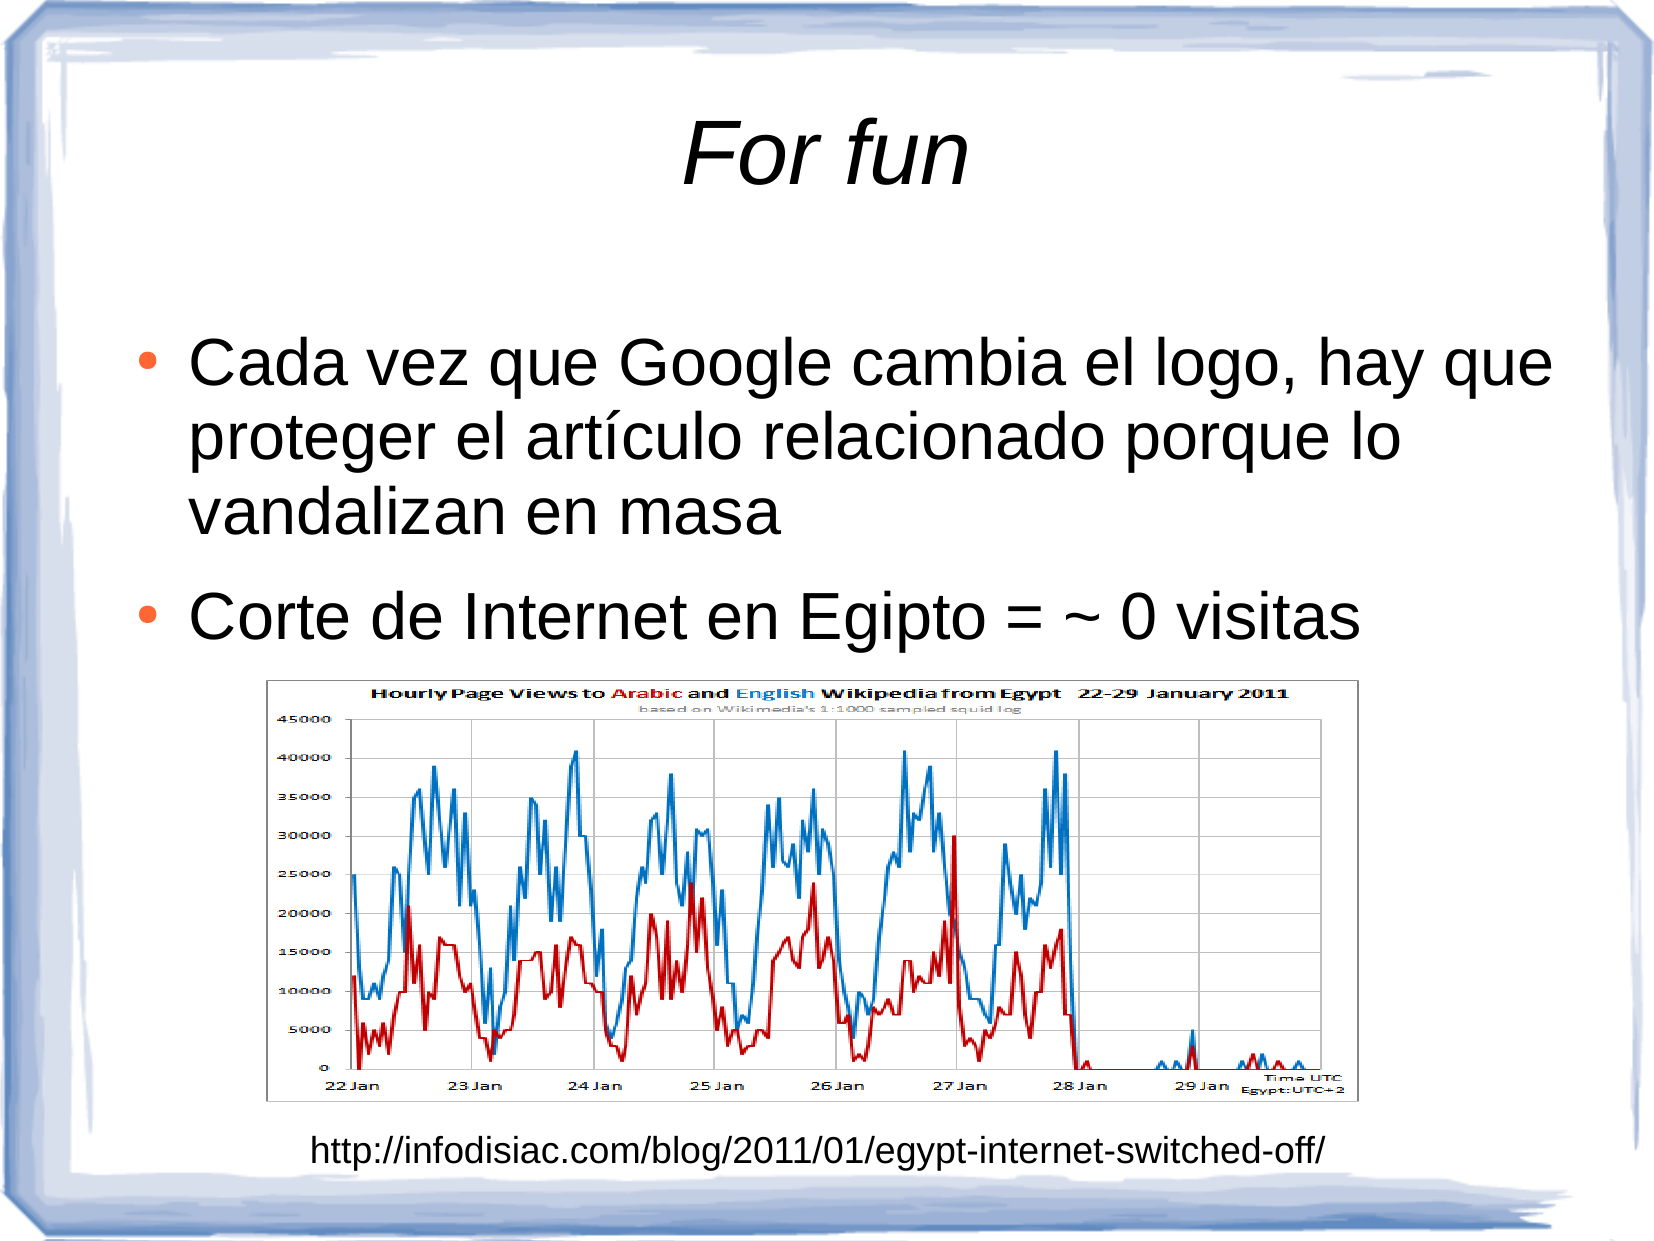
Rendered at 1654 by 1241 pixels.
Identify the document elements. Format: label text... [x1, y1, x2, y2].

text_box http://infodisiac.com/blog/2011/01/egypt-internet-switched-off/ [295, 1122, 1341, 1179]
list Cada vez que Google cambia el logo, hay que proteger el artículo relacionado porque lo vandalizan en masa Corte de Internet en Egipto = ~ 0 visitas [118, 324, 1571, 1129]
picture [0, 0, 1654, 1241]
title For fun [82, 56, 1571, 250]
